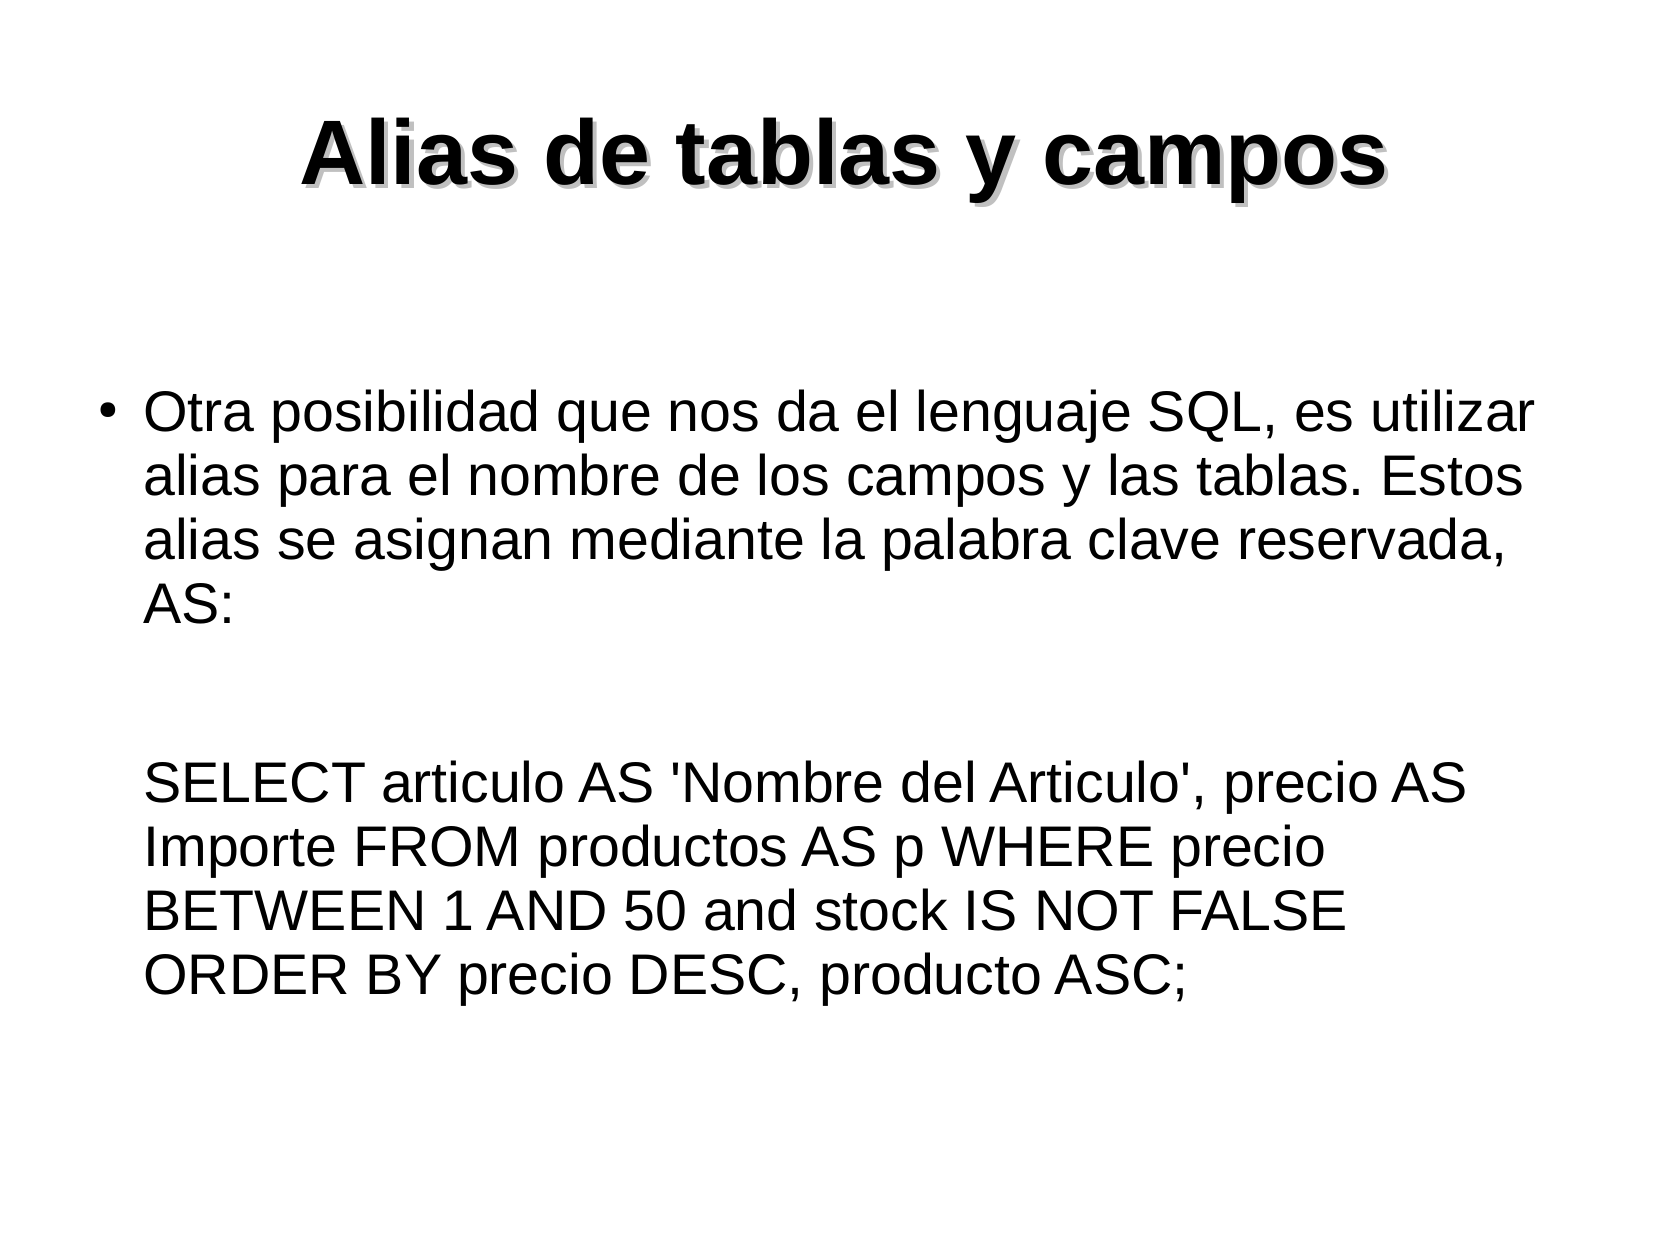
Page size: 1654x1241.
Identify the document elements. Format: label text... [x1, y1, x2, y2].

list Otra posibilidad que nos da el lenguaje SQL, es utilizar alias para el nombre de los campos y las tablas. Estos alias se asignan mediante la palabra clave reservada, AS: SELECT articulo AS 'Nombre del Articulo', precio AS Importe FROM productos AS p WHERE precio BETWEEN 1 AND 50 and stock IS NOT FALSE ORDER BY precio DESC, producto ASC; [82, 290, 1571, 1010]
title Alias de tablas y campos [82, 49, 1571, 257]
